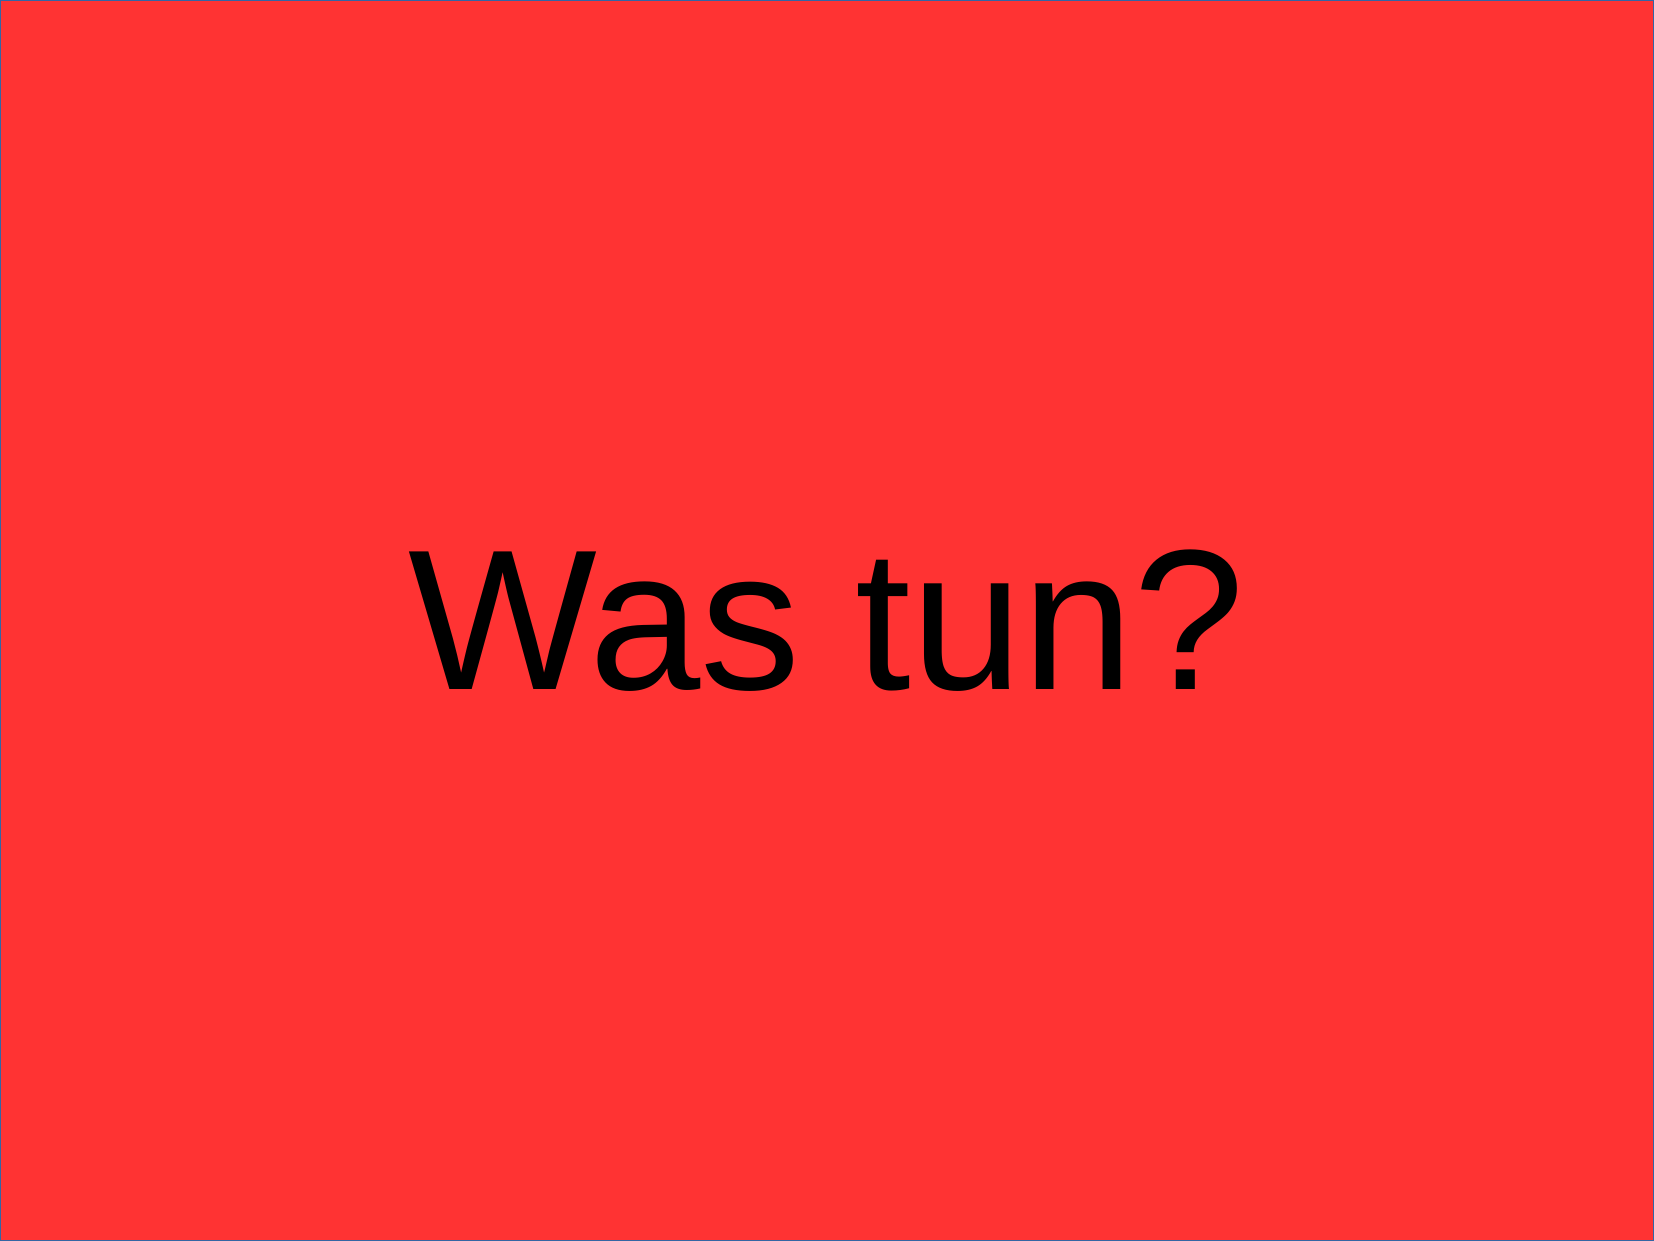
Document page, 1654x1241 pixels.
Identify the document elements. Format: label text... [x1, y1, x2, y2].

text_box Was tun? [0, 0, 1654, 1241]
